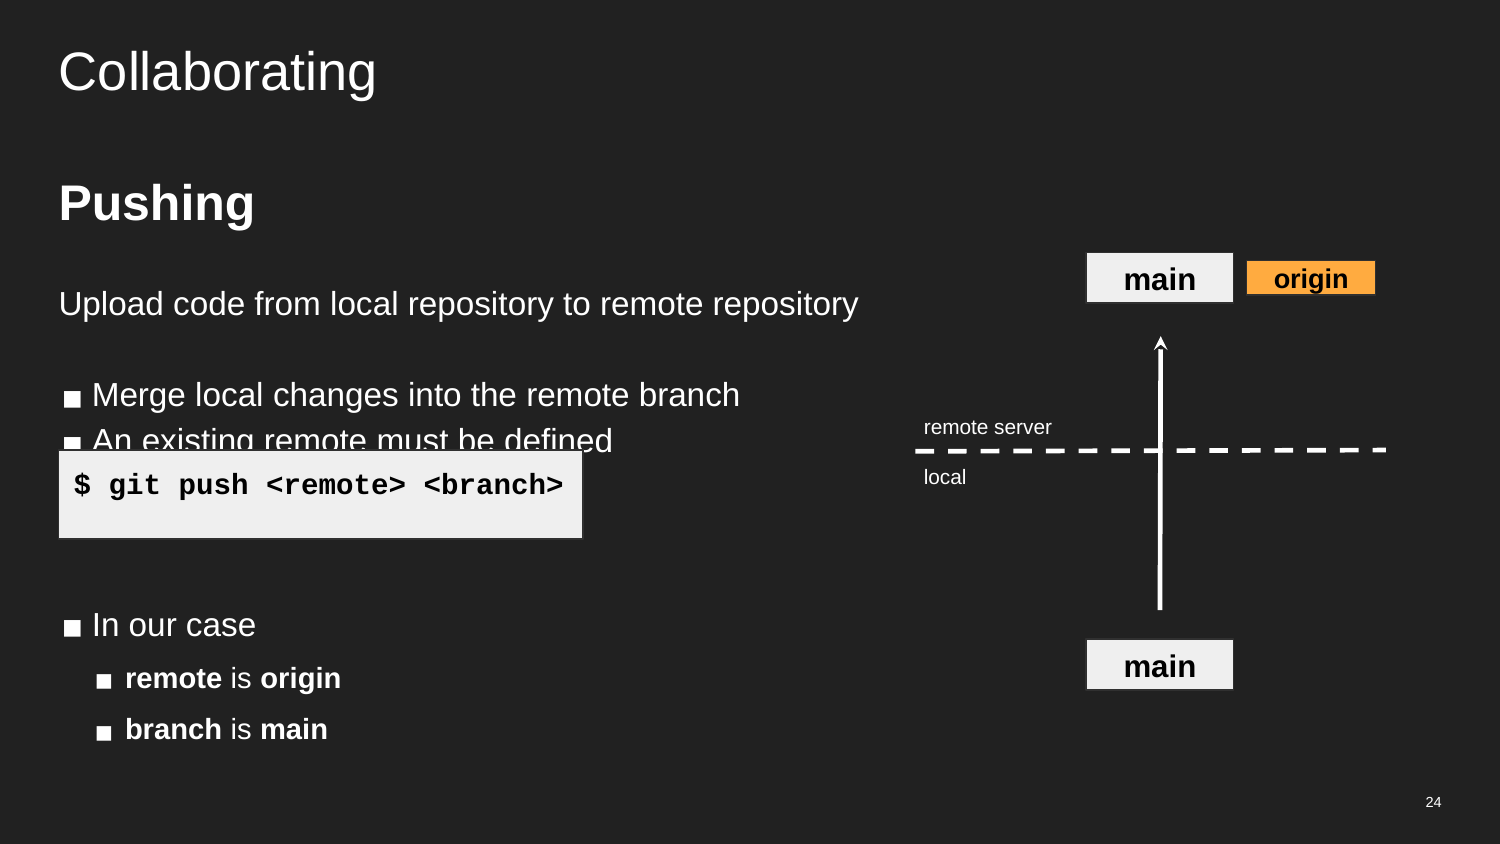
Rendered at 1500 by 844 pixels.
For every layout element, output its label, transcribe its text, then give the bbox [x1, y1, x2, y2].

list Pushing Upload code from local repository to remote repository Merge local changes into the remote branch An existing remote must be defined In our case remote is origin branch is main [58, 161, 1442, 754]
text_box local [908, 448, 1157, 484]
slide_number 1 [1392, 793, 1442, 815]
text_box origin [1246, 260, 1376, 296]
title Collaborating [58, 36, 1442, 130]
text_box remote server [908, 398, 1157, 434]
text_box $ git push <remote> <branch> [58, 450, 583, 539]
text_box main [1086, 639, 1234, 690]
text_box main [1086, 252, 1234, 304]
